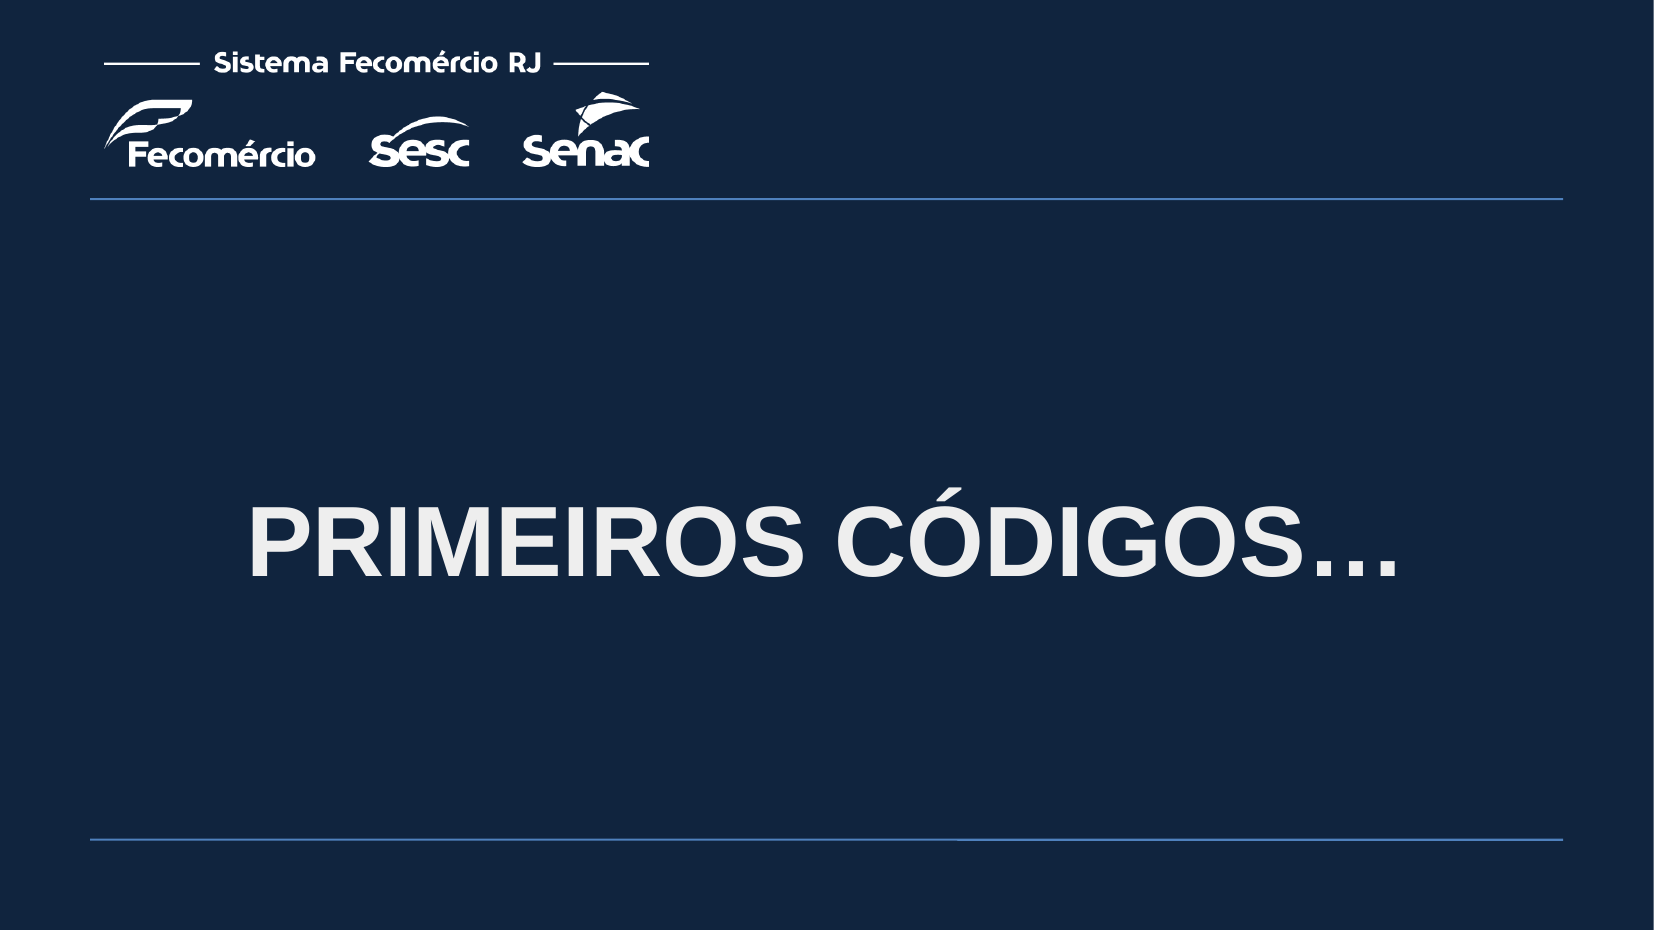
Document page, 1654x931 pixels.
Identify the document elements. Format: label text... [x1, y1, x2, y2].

text_box PRIMEIROS CÓDIGOS… [94, 206, 1559, 836]
picture [104, 50, 649, 167]
